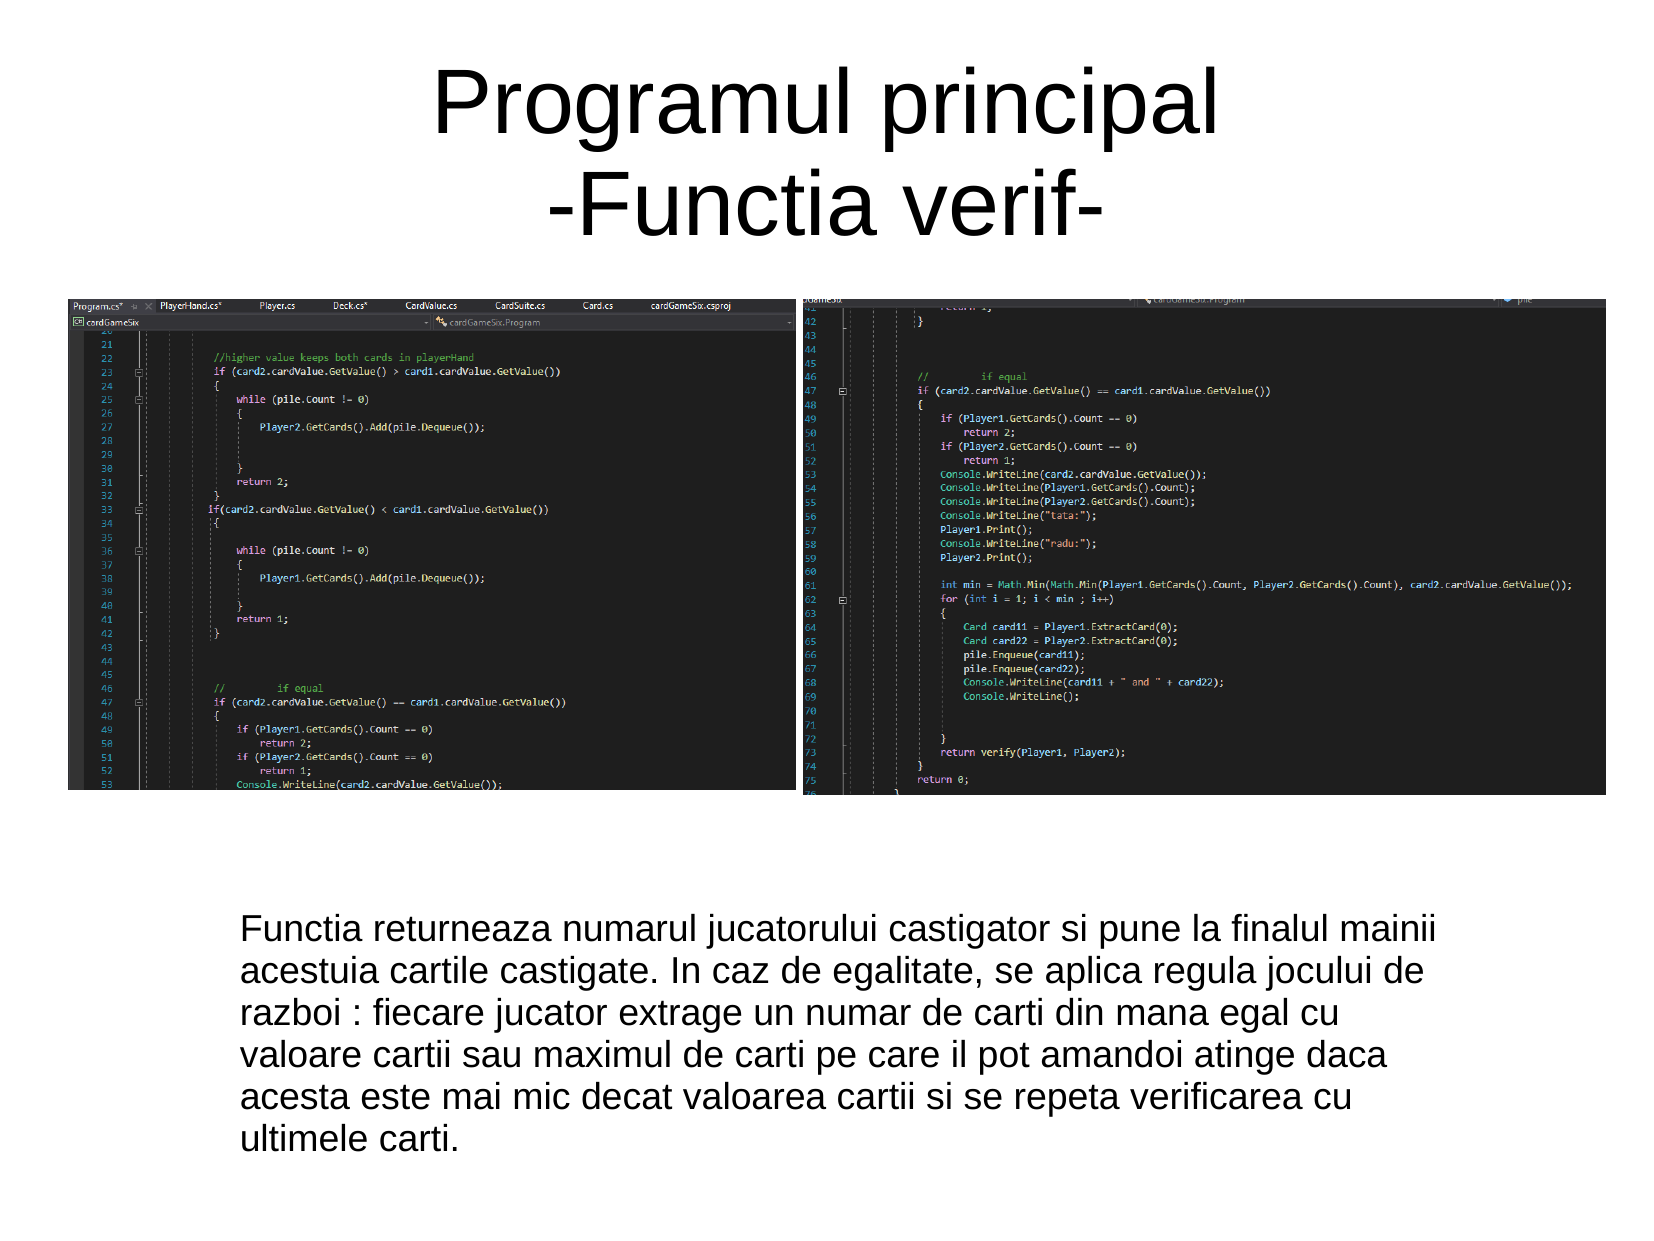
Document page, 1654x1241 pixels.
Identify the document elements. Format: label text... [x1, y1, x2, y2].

picture [68, 299, 796, 790]
picture [803, 299, 1606, 796]
text_box Functia returneaza numarul jucatorului castigator si pune la finalul mainii acestuia cartile castigate. In caz de egalitate, se aplica regula jocului de razboi : fiecare jucator extrage un numar de carti din mana egal cu valoare cartii sau maximul de carti pe care il pot amandoi atinge daca acesta este mai mic decat valoarea cartii si se repeta verificarea cu ultimele carti. [225, 900, 1456, 1168]
title Programul principal -Functia verif- [82, 49, 1571, 257]
